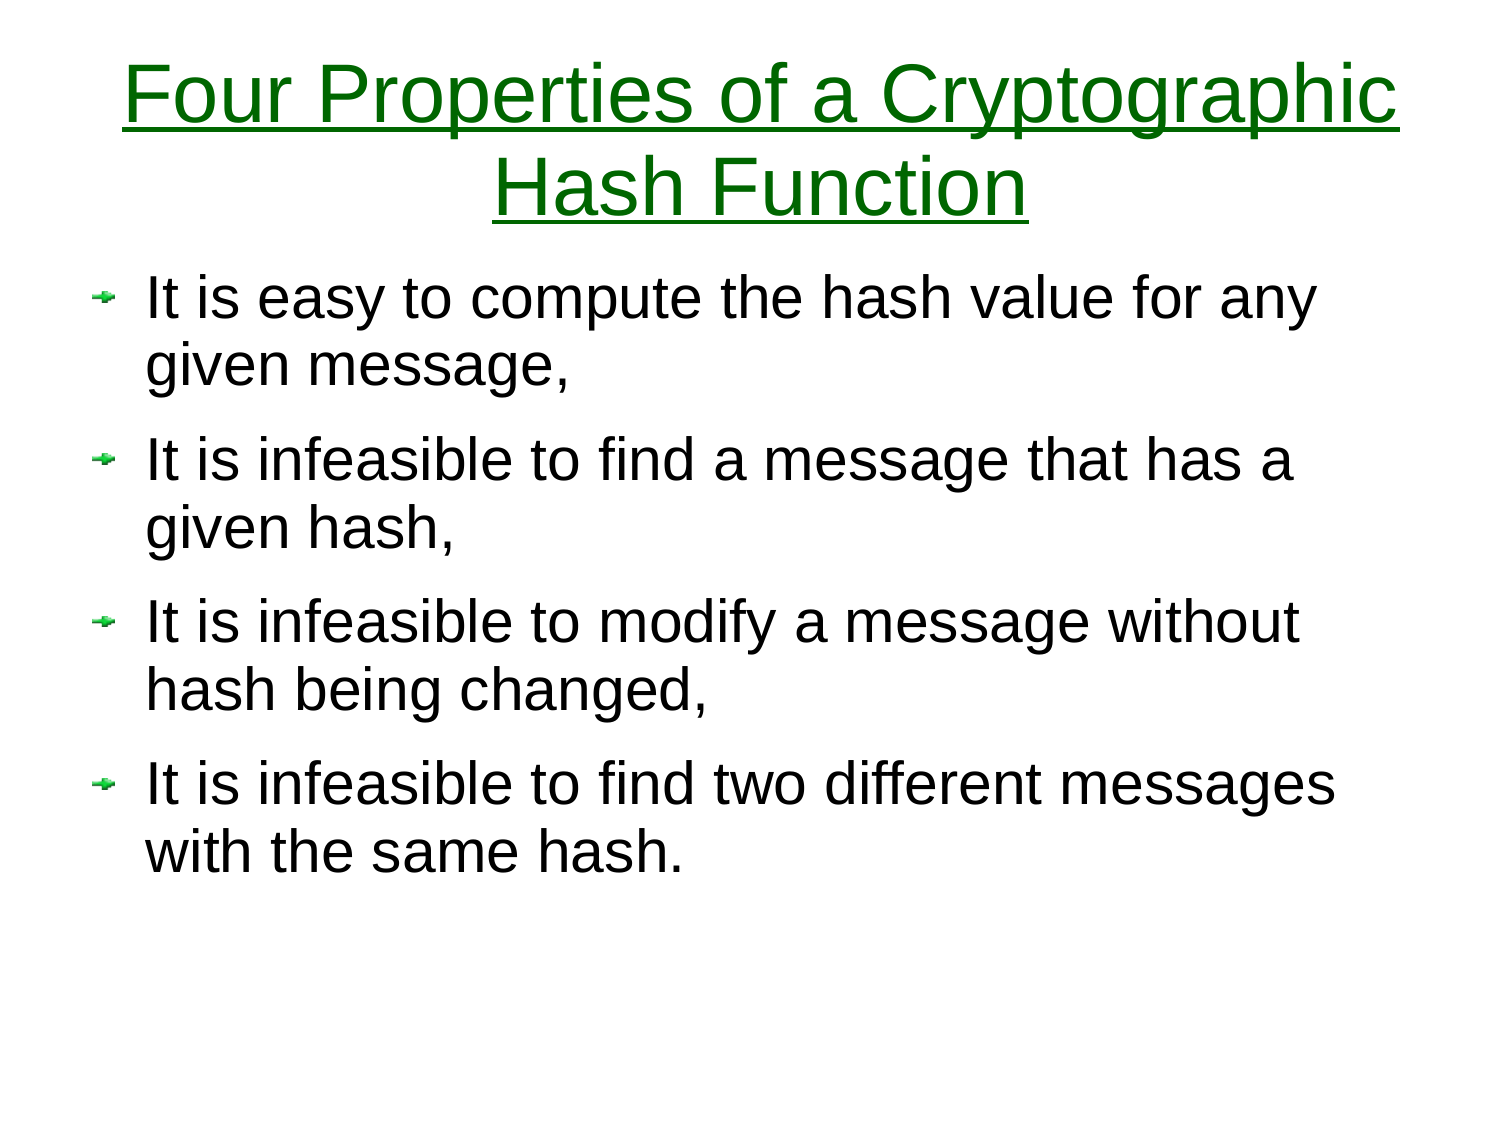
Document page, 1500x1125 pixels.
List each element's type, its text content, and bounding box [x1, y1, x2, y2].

list It is easy to compute the hash value for any given message, It is infeasible to find a message that has a given hash, It is infeasible to modify a message without hash being changed, It is infeasible to find two different messages with the same hash. [75, 263, 1447, 997]
title Four Properties of a Cryptographic Hash Function [75, 44, 1447, 236]
